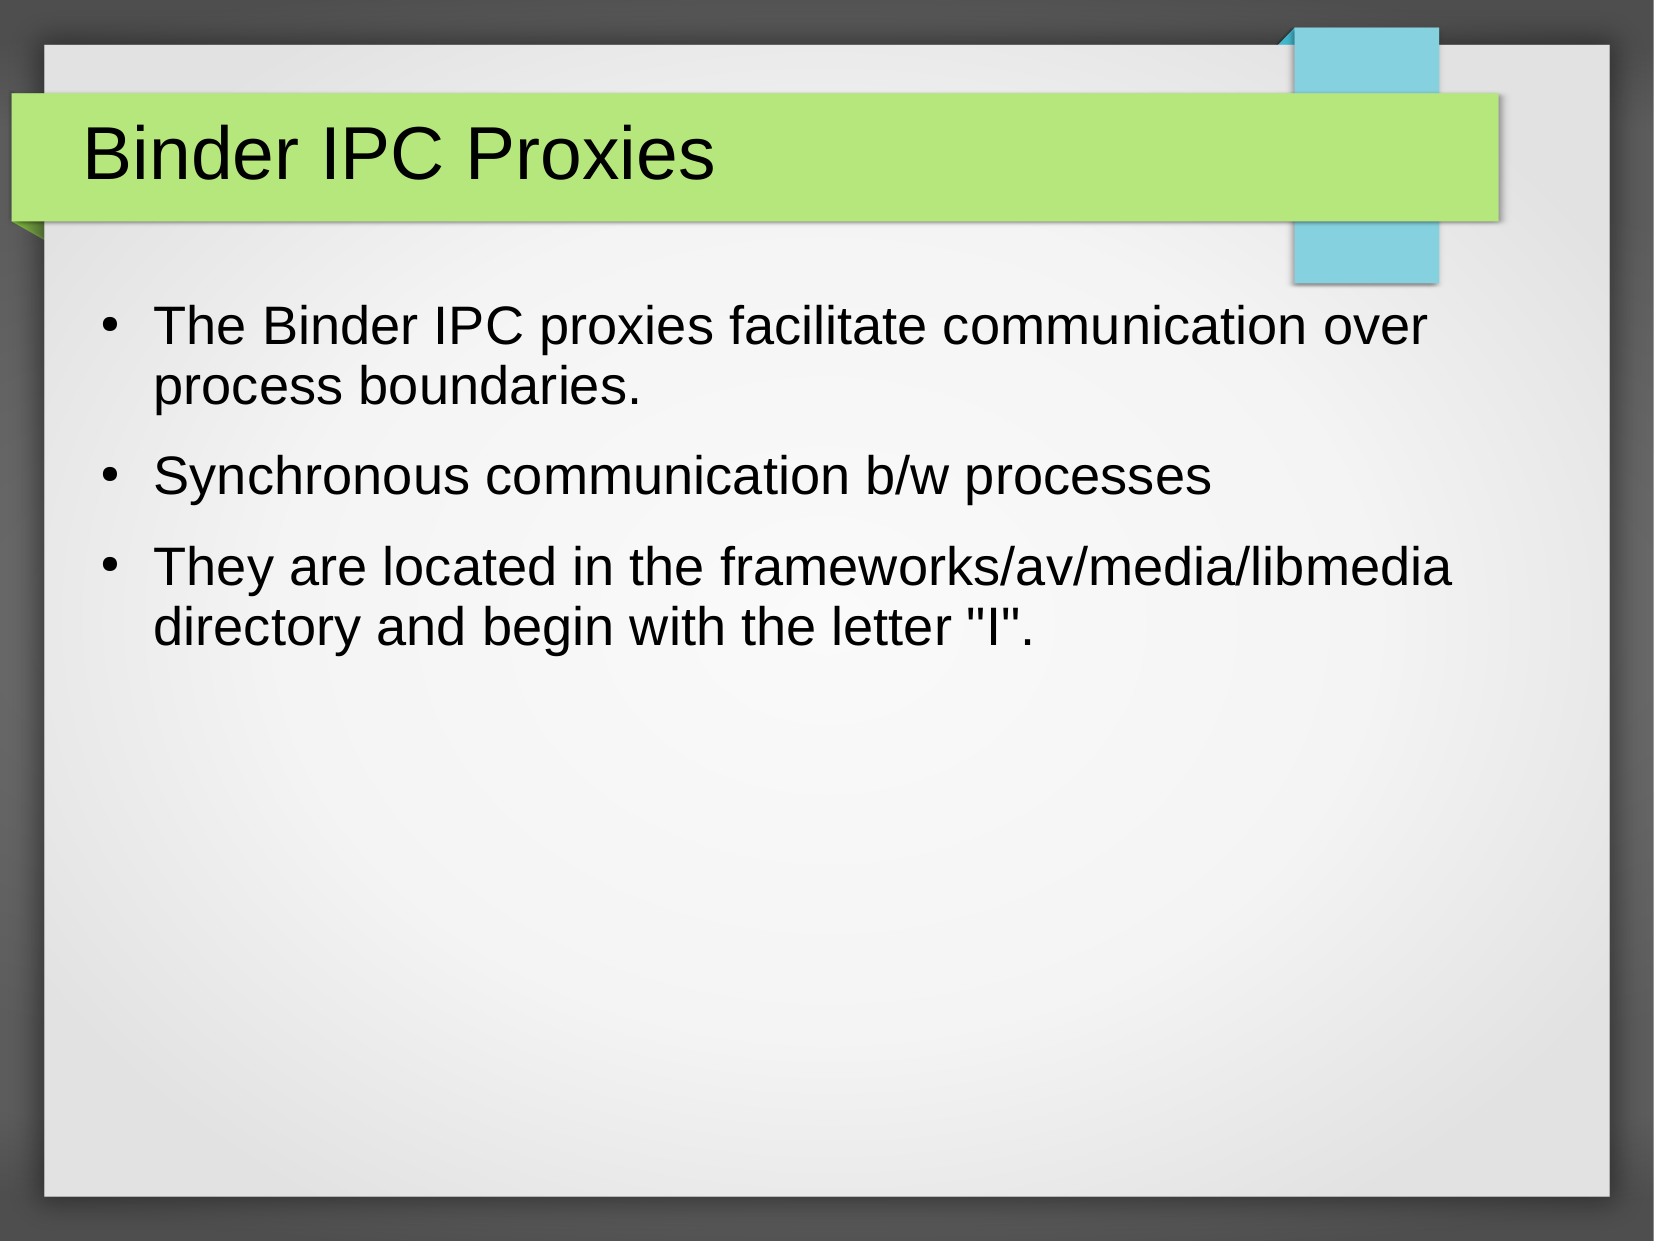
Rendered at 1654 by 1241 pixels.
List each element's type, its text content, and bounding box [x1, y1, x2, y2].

picture [0, 0, 1654, 1241]
list The Binder IPC proxies facilitate communication over process boundaries. Synchronous communication b/w processes They are located in the frameworks/av/media/libmedia directory and begin with the letter "I". [82, 295, 1571, 1015]
title Binder IPC Proxies [82, 94, 1264, 213]
